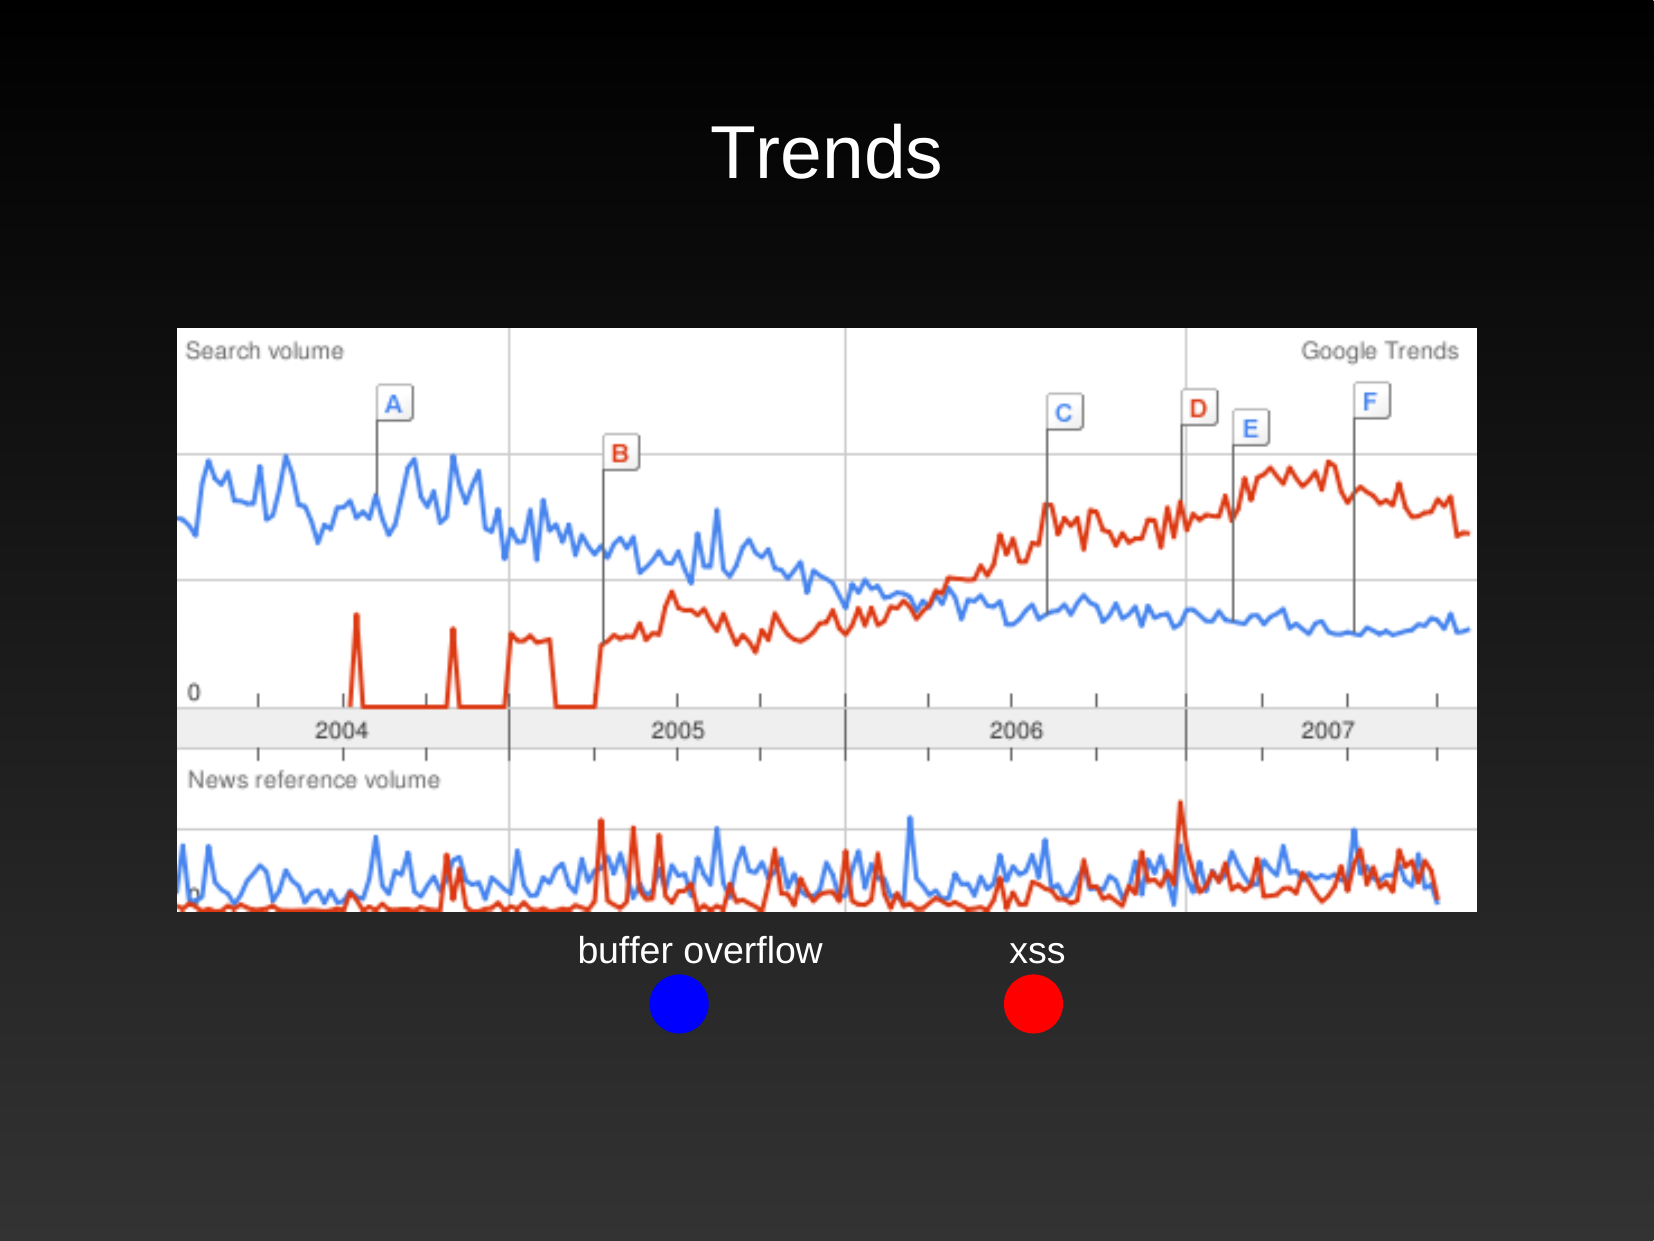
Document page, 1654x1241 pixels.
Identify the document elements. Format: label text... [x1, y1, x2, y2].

title Trends [82, 49, 1571, 257]
text_box [1003, 974, 1064, 1034]
text_box [649, 974, 709, 1034]
picture [177, 328, 1477, 912]
text_box buffer overflow xss [488, 921, 1162, 979]
